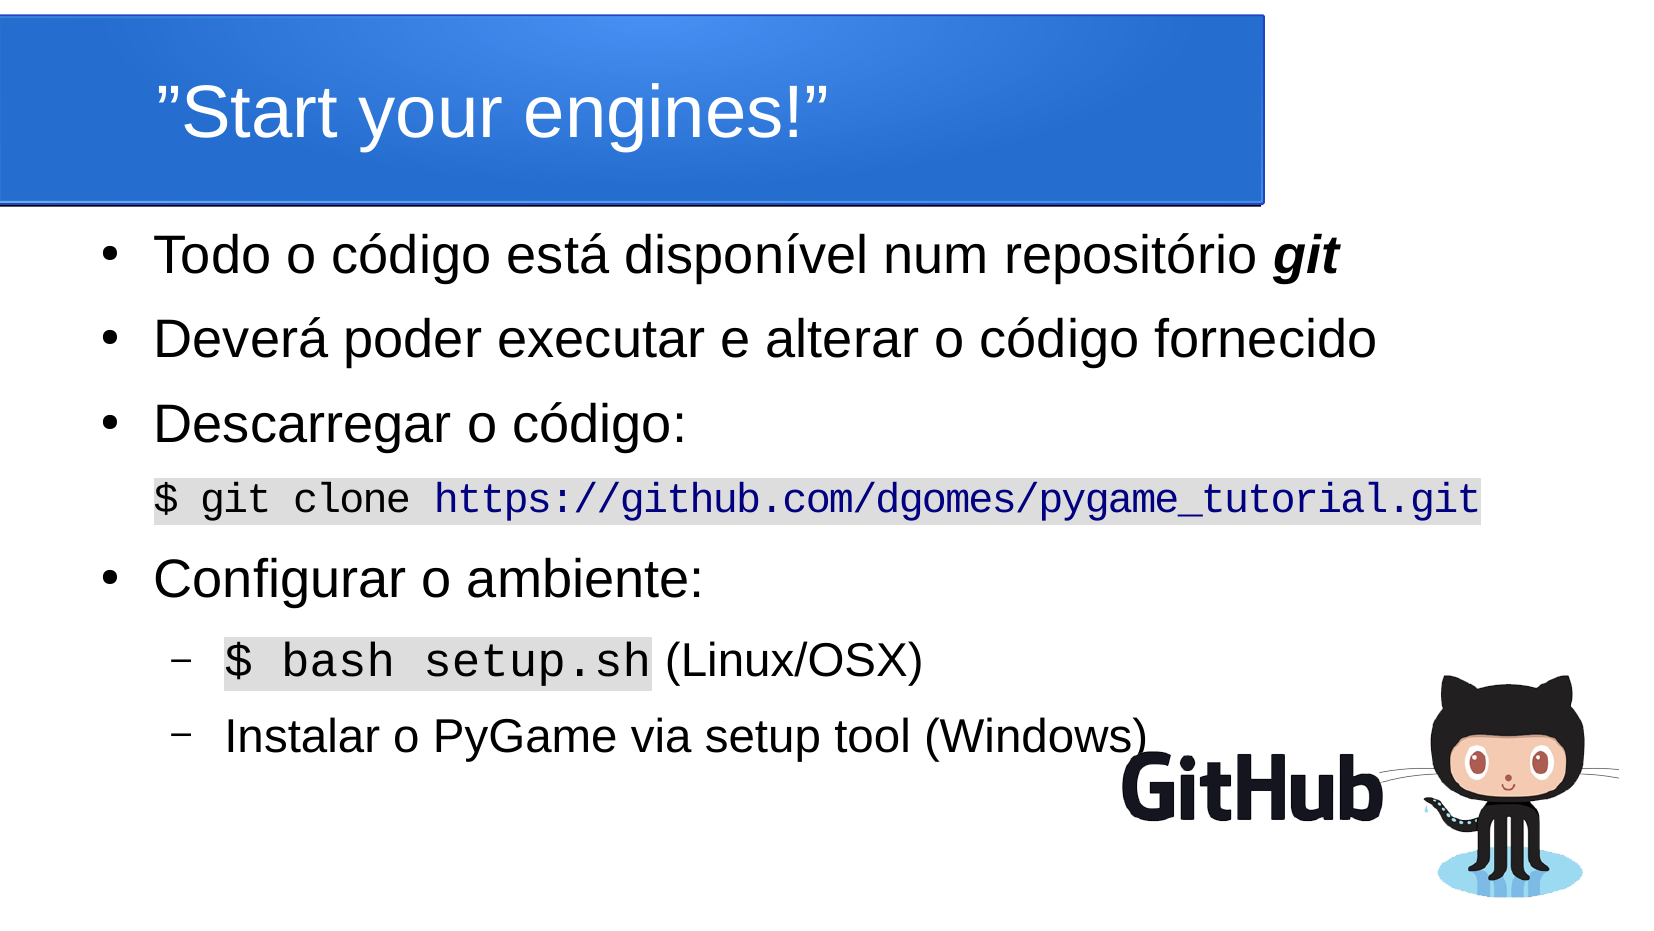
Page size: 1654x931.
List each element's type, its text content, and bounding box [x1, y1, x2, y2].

list Todo o código está disponível num repositório git Deverá poder executar e alterar o código fornecido Descarregar o código: $ git clone https://github.com/dgomes/pygame_tutorial.git Configurar o ambiente: $ bash setup.sh (Linux/OSX) Instalar o PyGame via setup tool (Windows) [82, 224, 1571, 764]
picture [1104, 675, 1619, 898]
title ”Start your engines!” [82, 35, 1235, 189]
